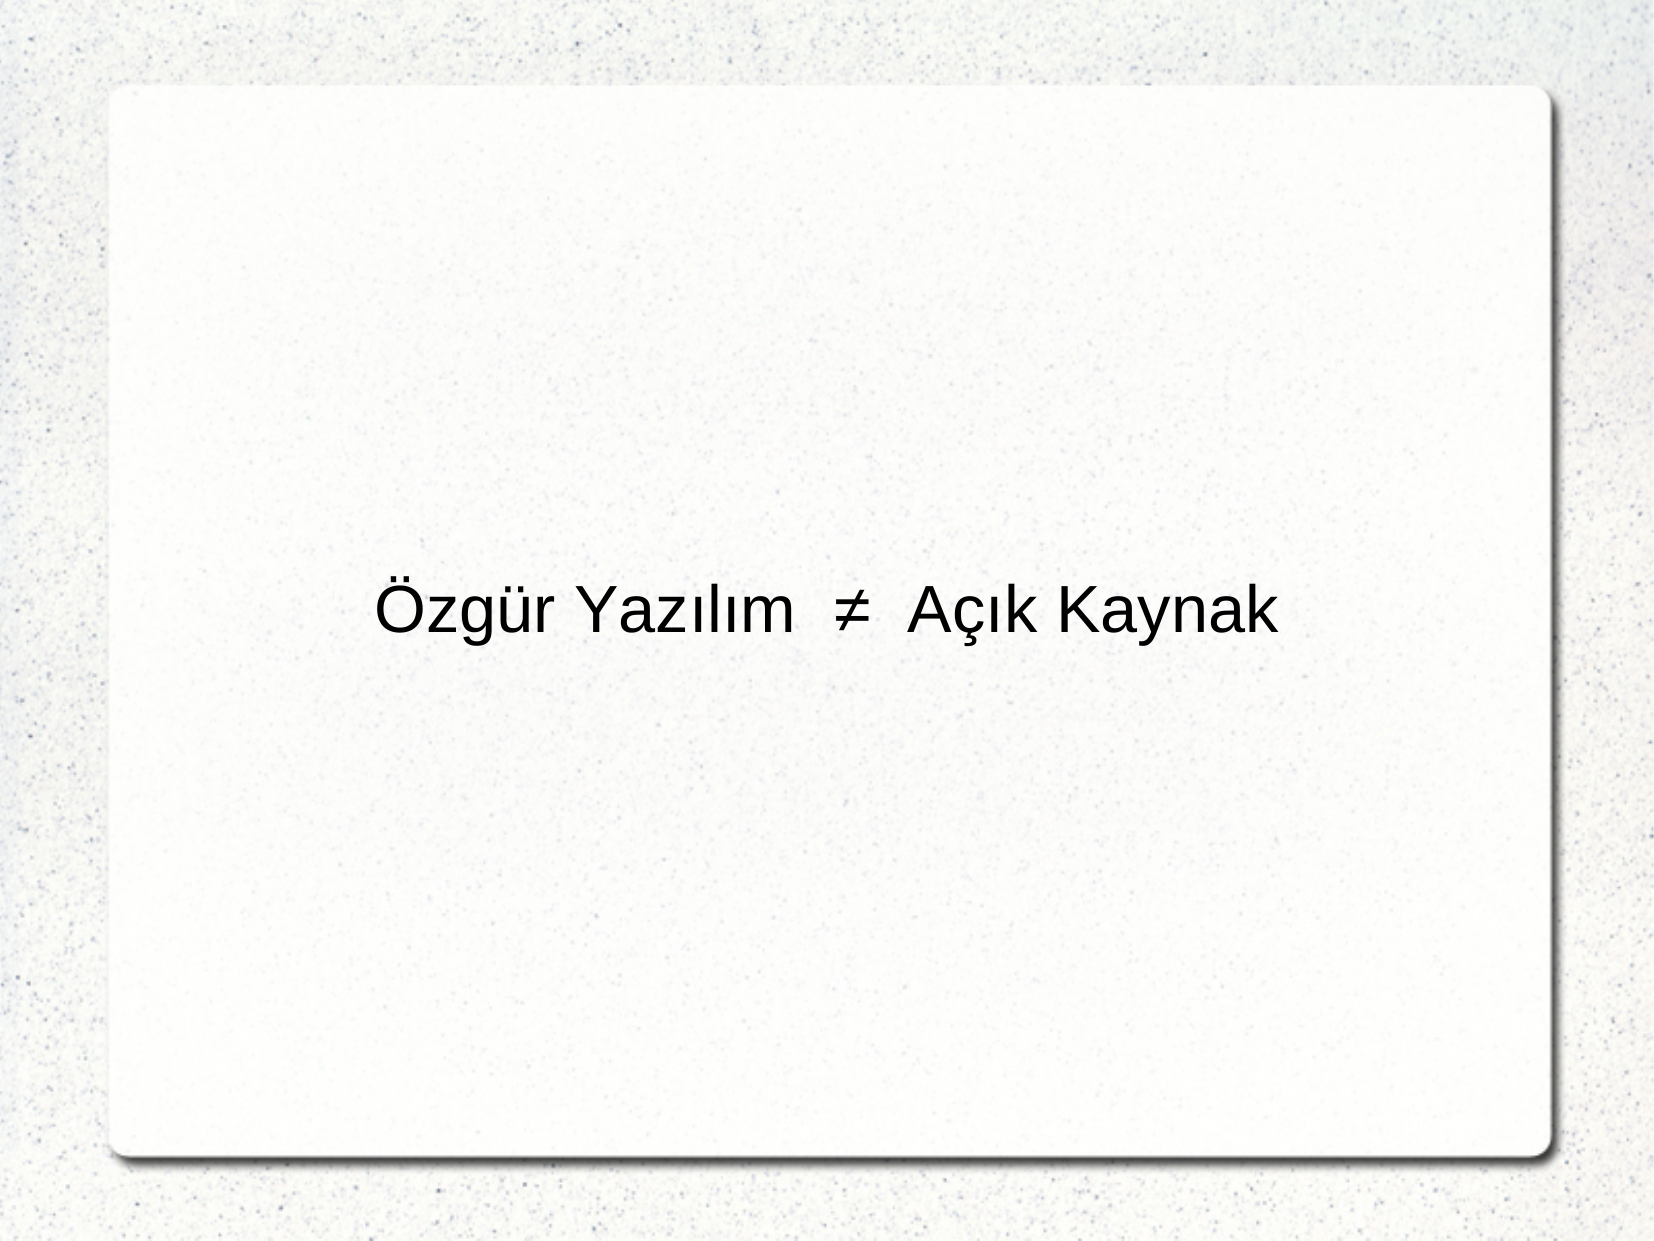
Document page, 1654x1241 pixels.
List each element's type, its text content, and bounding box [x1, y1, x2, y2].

subtitle Özgür Yazılım ≠ Açık Kaynak [82, 237, 1571, 1056]
picture [0, 0, 1654, 1241]
